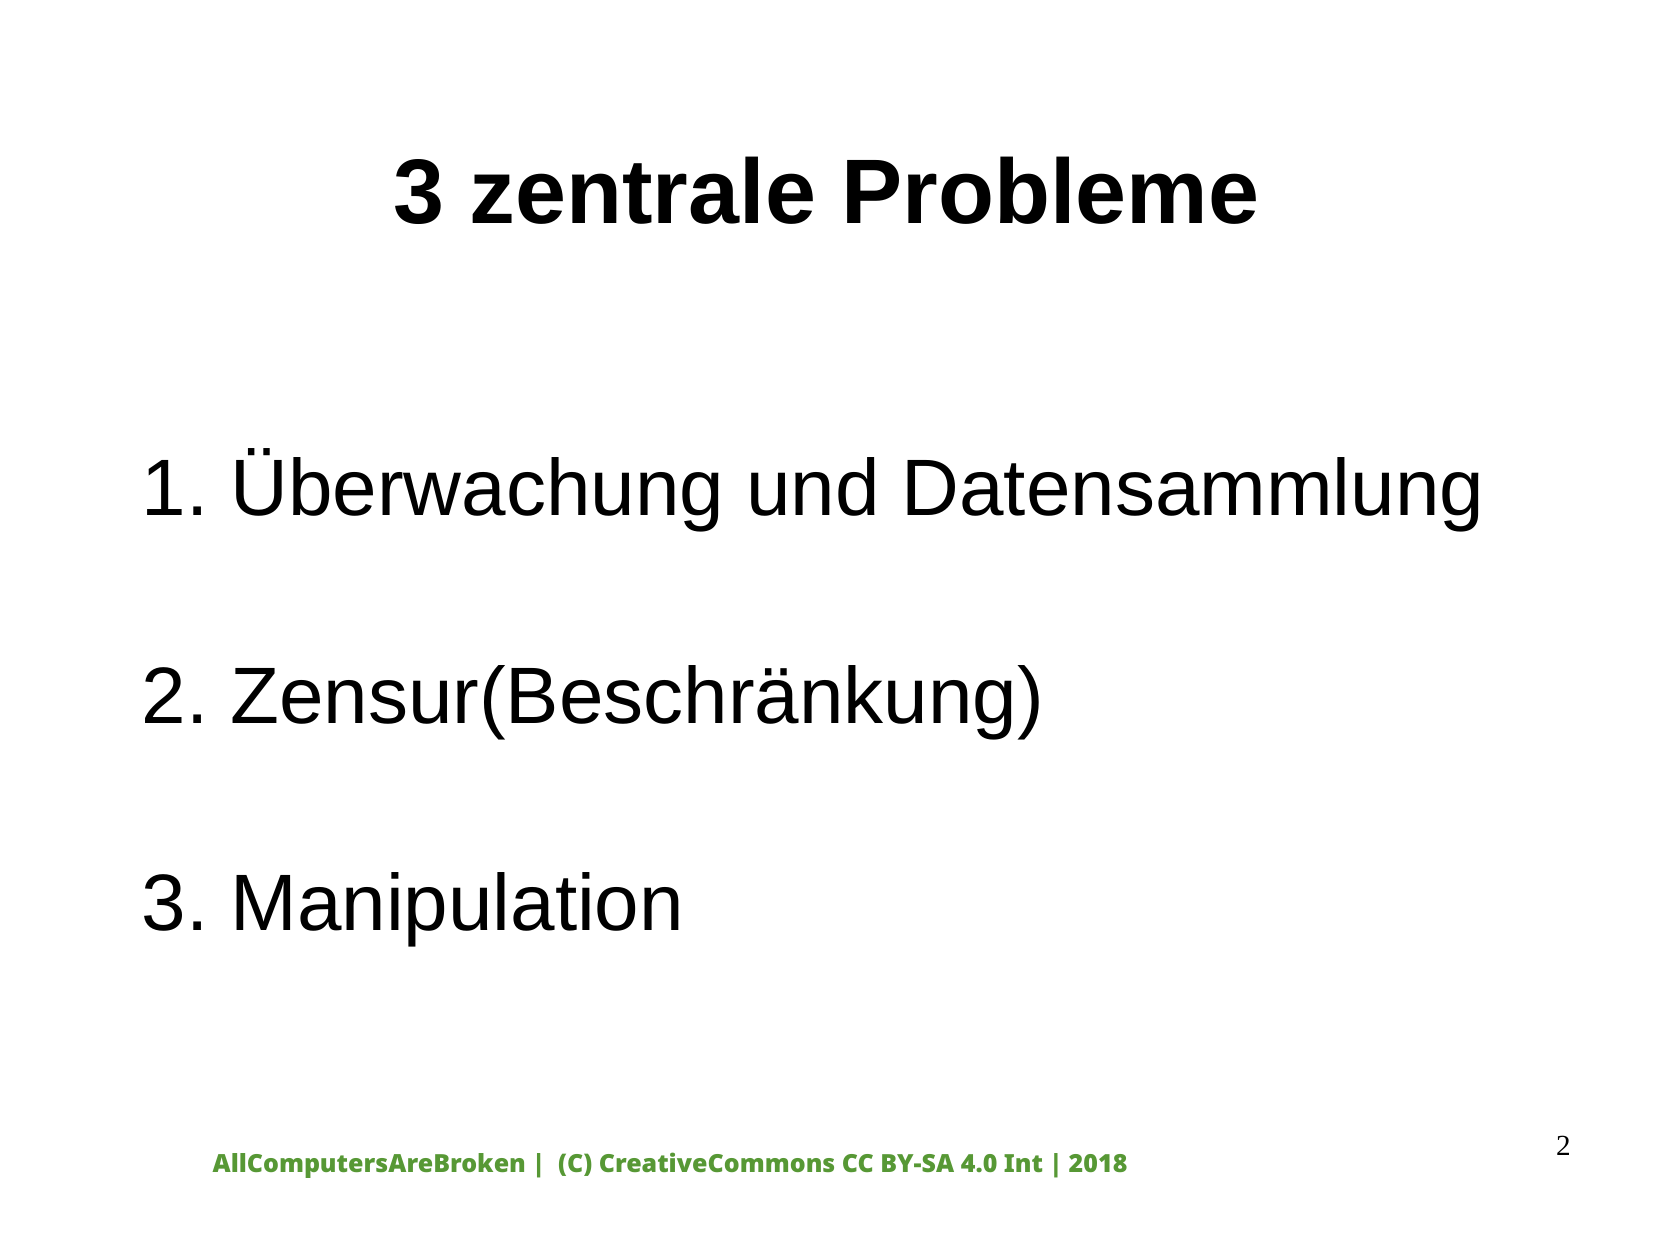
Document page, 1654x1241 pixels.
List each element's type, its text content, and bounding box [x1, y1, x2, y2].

title 3 zentrale Probleme [82, 88, 1571, 296]
list 1. Überwachung und Datensammlung 2. Zensur(Beschränkung) 3. Manipulation [141, 290, 1512, 1010]
